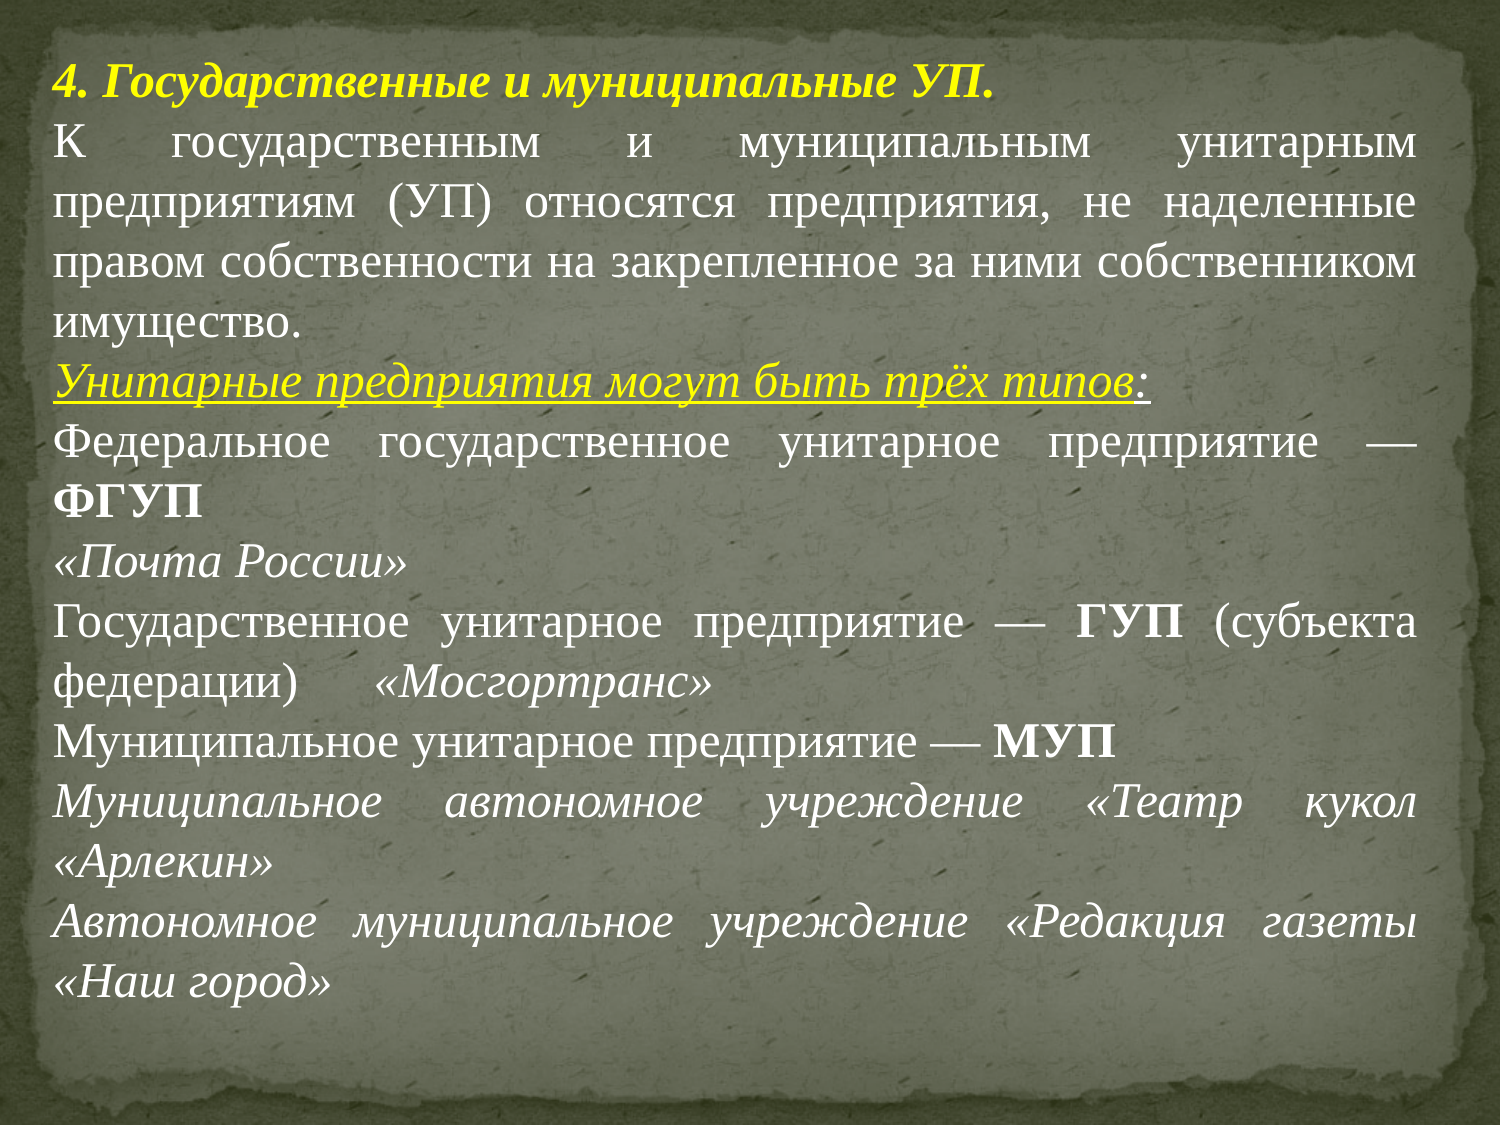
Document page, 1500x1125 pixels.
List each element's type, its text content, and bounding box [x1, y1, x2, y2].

text_box 4. Государственные и муниципальные УП. К государственным и муниципальным унитарным предприятиям (УП) относятся предприятия, не наделенные правом собственности на закрепленное за ними собственником имущество. Унитарные предприятия могут быть трёх типов: Федеральное государственное унитарное предприятие — ФГУП «Почта России» Государственное унитарное предприятие — ГУП (субъекта федерации) «Мосгортранс» Муниципальное унитарное предприятие — МУП Муниципальное автономное учреждение «Театр кукол «Арлекин» Автономное муниципальное учреждение «Редакция газеты «Наш город» [37, 40, 1447, 1016]
